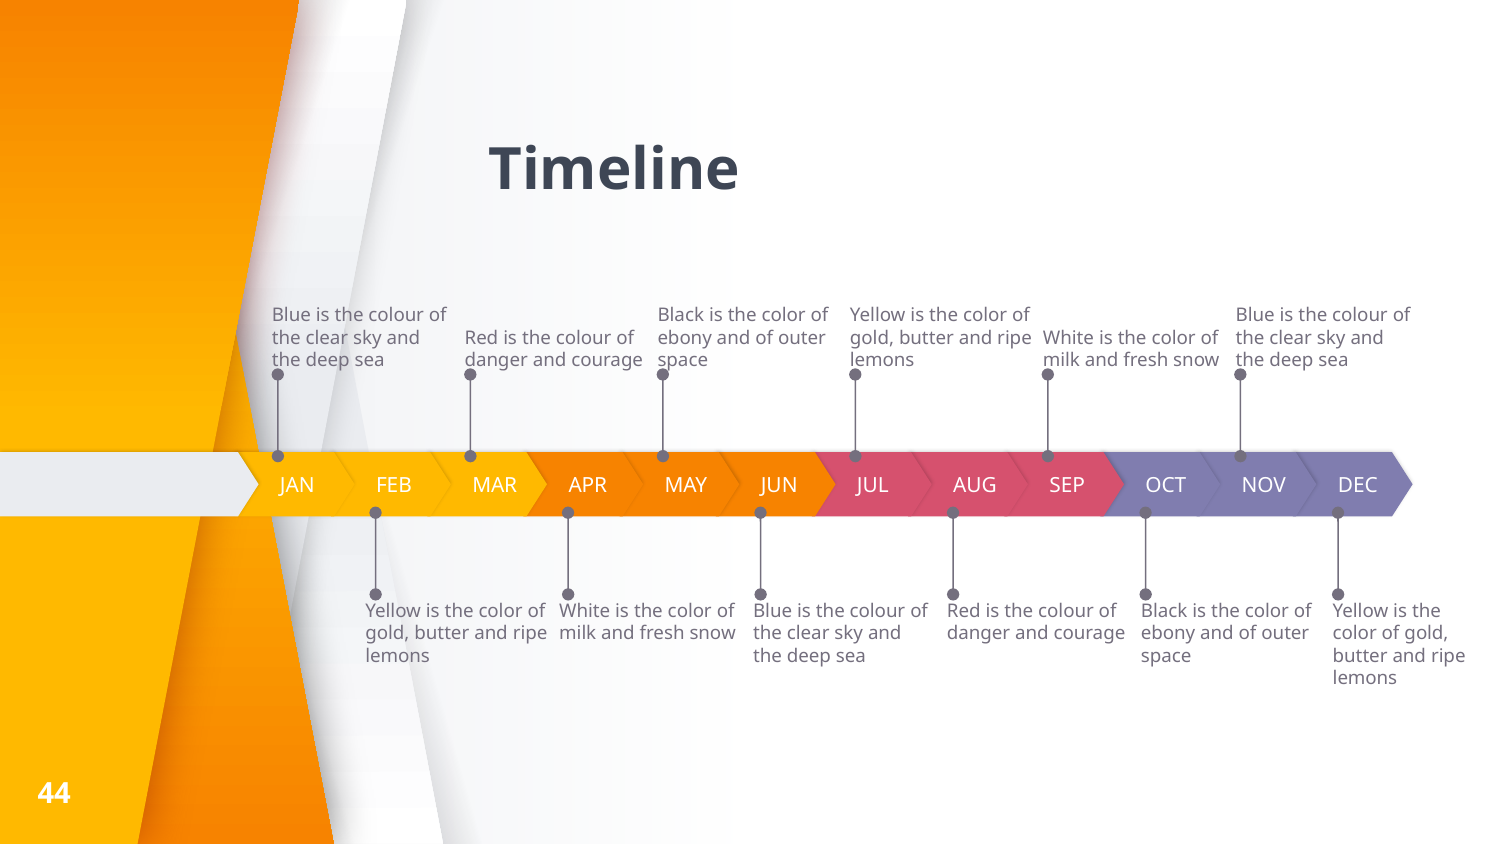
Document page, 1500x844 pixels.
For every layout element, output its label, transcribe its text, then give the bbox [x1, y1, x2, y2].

text_box Blue is the colour of the clear sky and the deep sea [753, 598, 936, 686]
text_box JUN [720, 452, 836, 517]
text_box White is the color of milk and fresh snow [559, 598, 742, 686]
text_box Blue is the colour of the clear sky and the deep sea [1235, 283, 1418, 371]
text_box JUL [816, 452, 932, 517]
text_box MAR [431, 452, 548, 517]
text_box Yellow is the color of gold, butter and ripe lemons [365, 598, 548, 686]
text_box AUG [912, 452, 1028, 517]
text_box Yellow is the color of gold, butter and ripe lemons [1332, 598, 1484, 686]
text_box JAN [239, 452, 355, 517]
text_box Black is the color of ebony and of outer space [1140, 598, 1323, 686]
text_box FEB [335, 452, 451, 517]
text_box Black is the color of ebony and of outer space [657, 283, 840, 371]
text_box Red is the colour of danger and courage [464, 283, 647, 371]
text_box MAY [623, 452, 740, 517]
text_box SEP [1008, 452, 1125, 517]
text_box White is the color of milk and fresh snow [1042, 283, 1225, 371]
text_box <número> [37, 773, 98, 816]
text_box Yellow is the color of gold, butter and ripe lemons [850, 283, 1032, 371]
text_box APR [527, 452, 644, 517]
text_box DEC [1297, 452, 1413, 517]
text_box OCT [1104, 452, 1221, 517]
text_box [0, 452, 259, 517]
text_box Red is the colour of danger and courage [946, 598, 1129, 686]
text_box Blue is the colour of the clear sky and the deep sea [271, 283, 454, 371]
text_box NOV [1200, 452, 1317, 517]
text_box Timeline [488, 137, 1385, 202]
